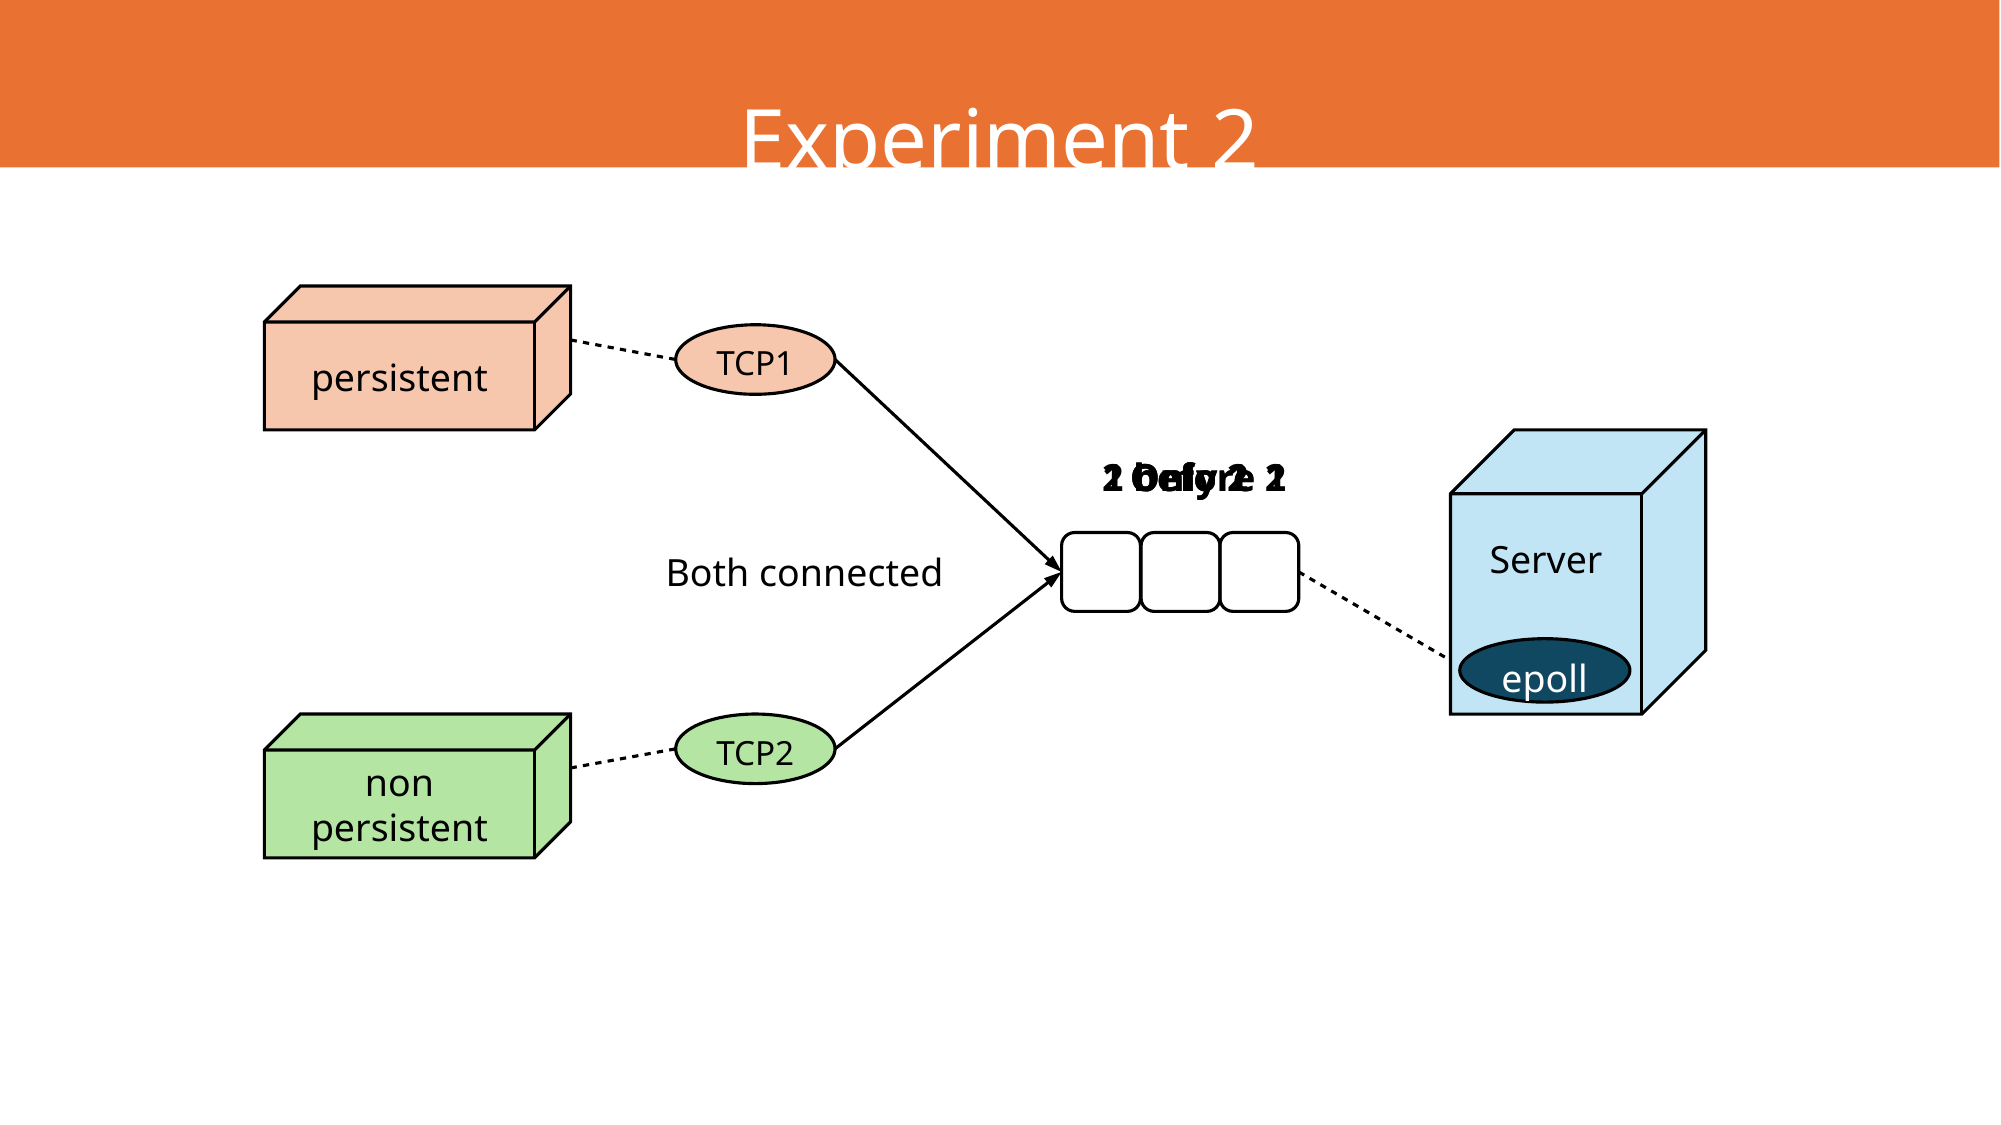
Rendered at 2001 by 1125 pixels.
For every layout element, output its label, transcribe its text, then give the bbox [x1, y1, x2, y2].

text_box epoll [1459, 638, 1630, 703]
title Experiment 2 [0, 0, 2000, 168]
text_box 1 before 2 [1087, 446, 1275, 507]
text_box TCP1 [675, 324, 835, 395]
text_box non persistent [264, 713, 571, 858]
text_box Both connected [650, 541, 925, 602]
text_box persistent [264, 286, 571, 430]
text_box TCP2 [675, 714, 835, 784]
text_box Server [1450, 429, 1706, 715]
text_box fd [1221, 532, 1299, 612]
